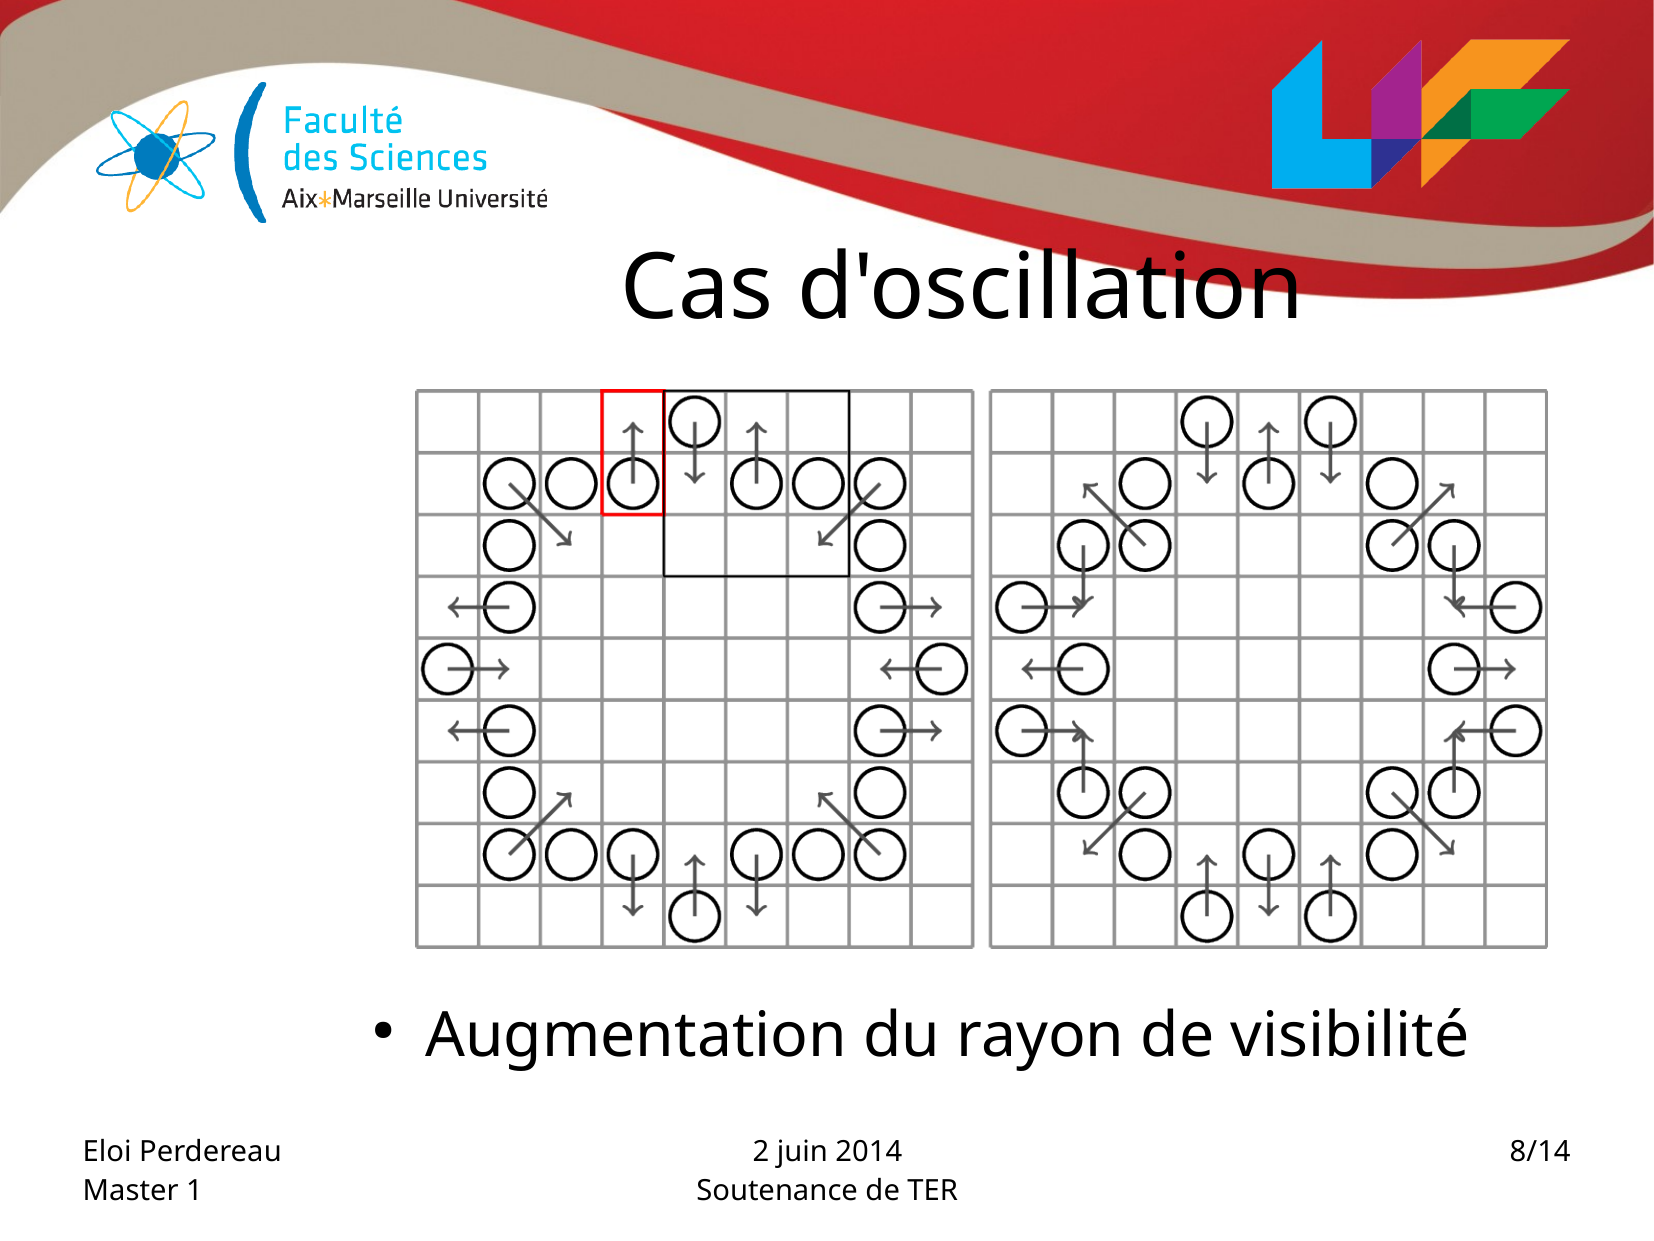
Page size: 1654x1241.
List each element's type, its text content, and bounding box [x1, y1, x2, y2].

title Cas d'oscillation [354, 212, 1571, 355]
list Augmentation du rayon de visibilité [354, 989, 1595, 1075]
picture [0, 0, 1654, 1241]
